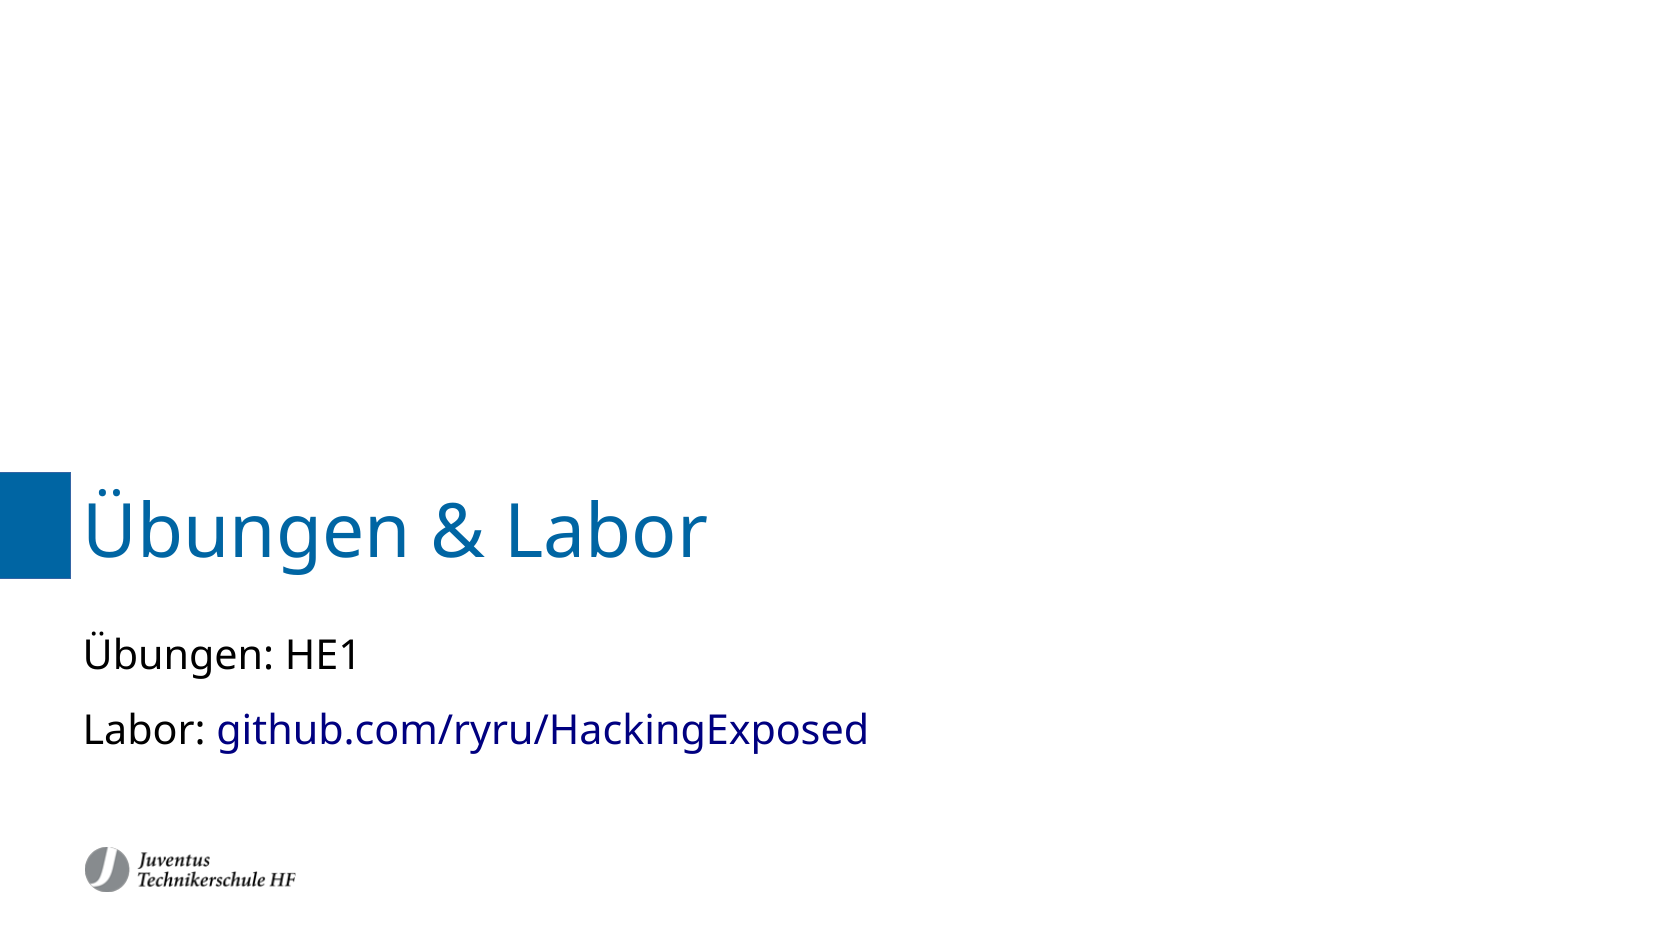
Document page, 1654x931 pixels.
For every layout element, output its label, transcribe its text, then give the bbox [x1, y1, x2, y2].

title Übungen & Labor [82, 450, 1571, 606]
list Übungen: HE1 Labor: github.com/ryru/HackingExposed [82, 625, 1571, 758]
picture [85, 847, 296, 892]
